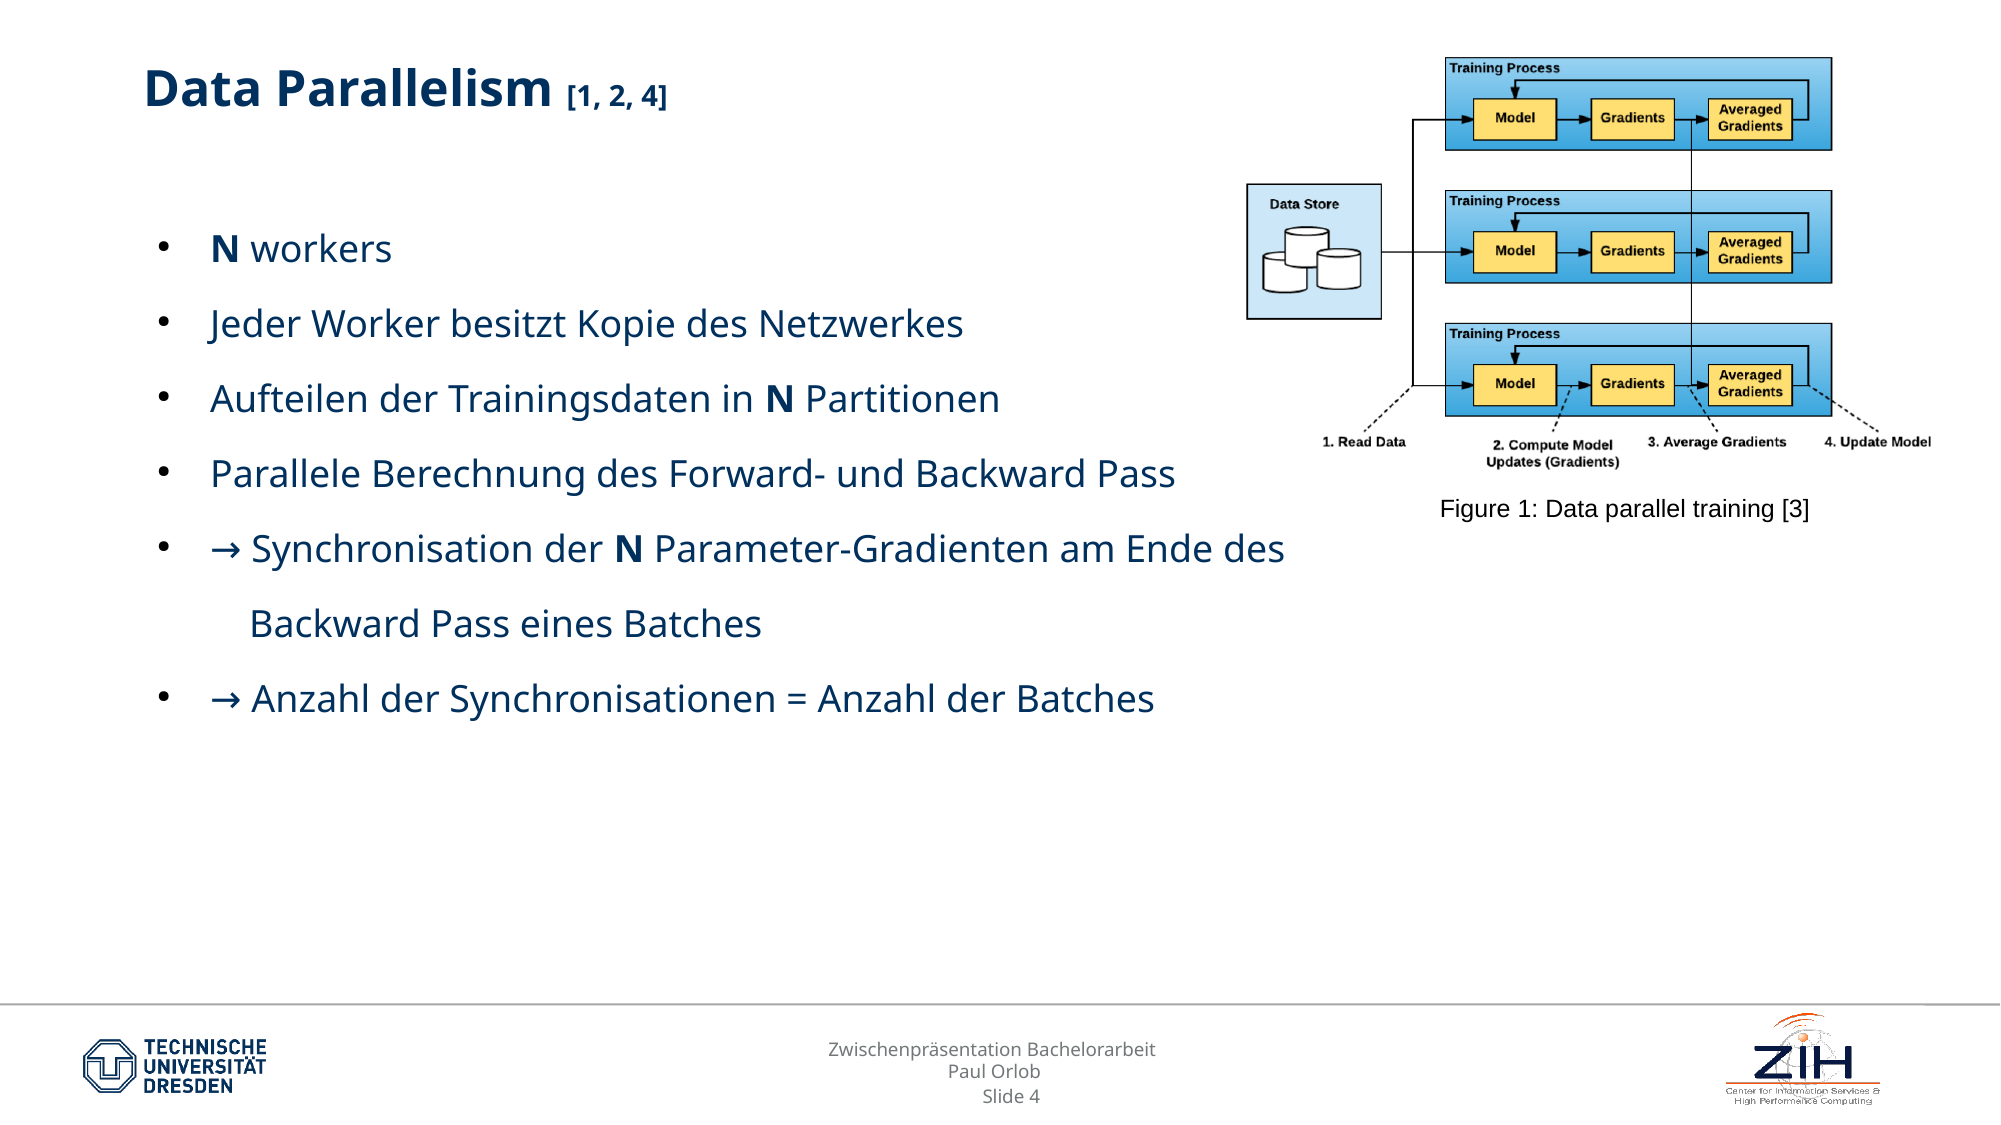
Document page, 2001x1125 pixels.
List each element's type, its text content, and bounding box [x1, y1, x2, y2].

picture [1204, 37, 1967, 488]
text_box Figure 1: Data parallel training [3] [1425, 487, 1913, 536]
list N workers Jeder Worker besitzt Kopie des Netzwerkes Aufteilen der Trainingsdaten in N Partitionen Parallele Berechnung des Forward- und Backward Pass → Synchronisation der N Parameter-Gradienten am Ende des Backward Pass eines Batches → Anzahl der Synchronisationen = Anzahl der Batches [139, 224, 1876, 788]
picture [1726, 1013, 1880, 1105]
picture [83, 1039, 266, 1093]
title Data Parallelism [1, 2, 4] [143, 56, 1204, 169]
